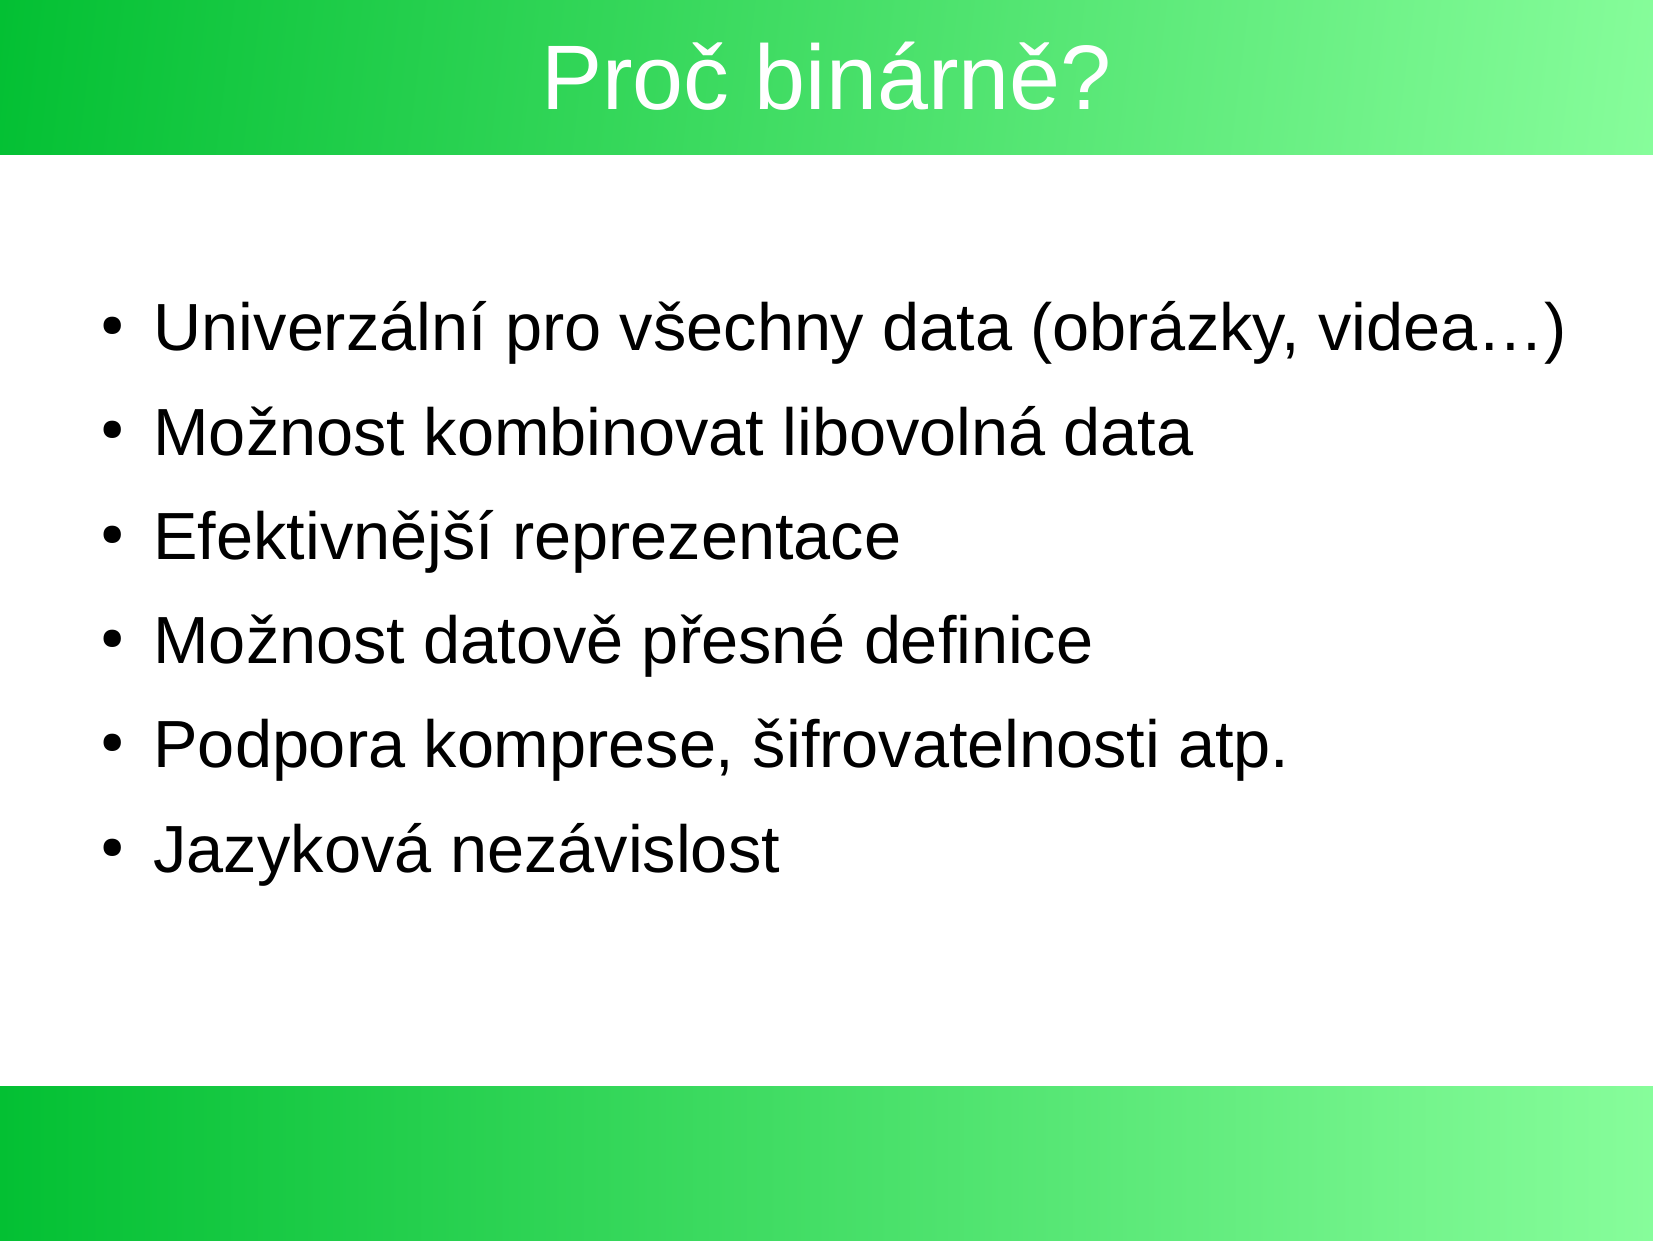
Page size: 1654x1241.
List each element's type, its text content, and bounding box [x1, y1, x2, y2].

list Univerzální pro všechny data (obrázky, videa…) Možnost kombinovat libovolná data Efektivnější reprezentace Možnost datově přesné definice Podpora komprese, šifrovatelnosti atp. Jazyková nezávislost [82, 290, 1571, 1010]
title Proč binárně? [82, 25, 1571, 130]
